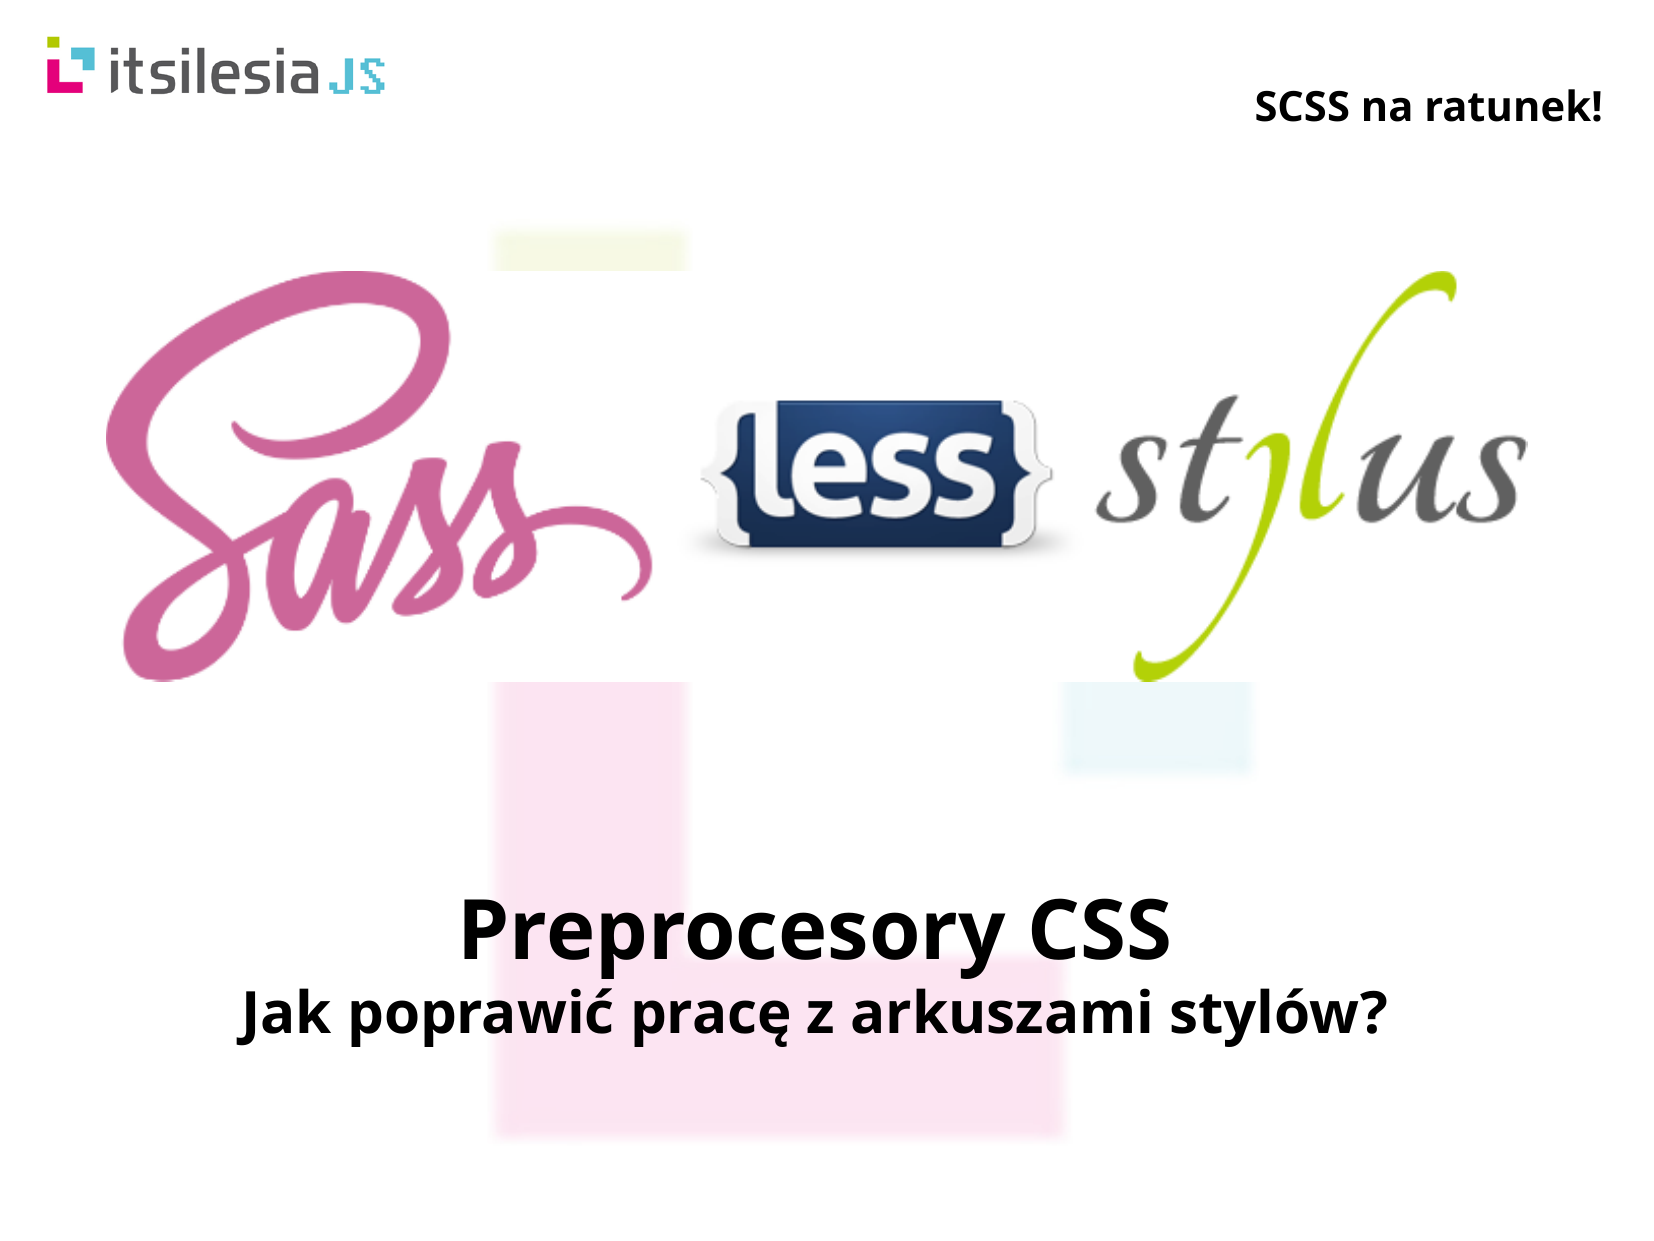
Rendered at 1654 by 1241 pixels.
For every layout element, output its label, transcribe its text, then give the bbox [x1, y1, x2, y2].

picture [0, 0, 1654, 1241]
text_box Preprocesory CSS [94, 806, 1536, 922]
text_box SCSS na ratunek! [177, 41, 1619, 136]
text_box Jak poprawić pracę z arkuszami stylów? [94, 924, 1536, 1020]
